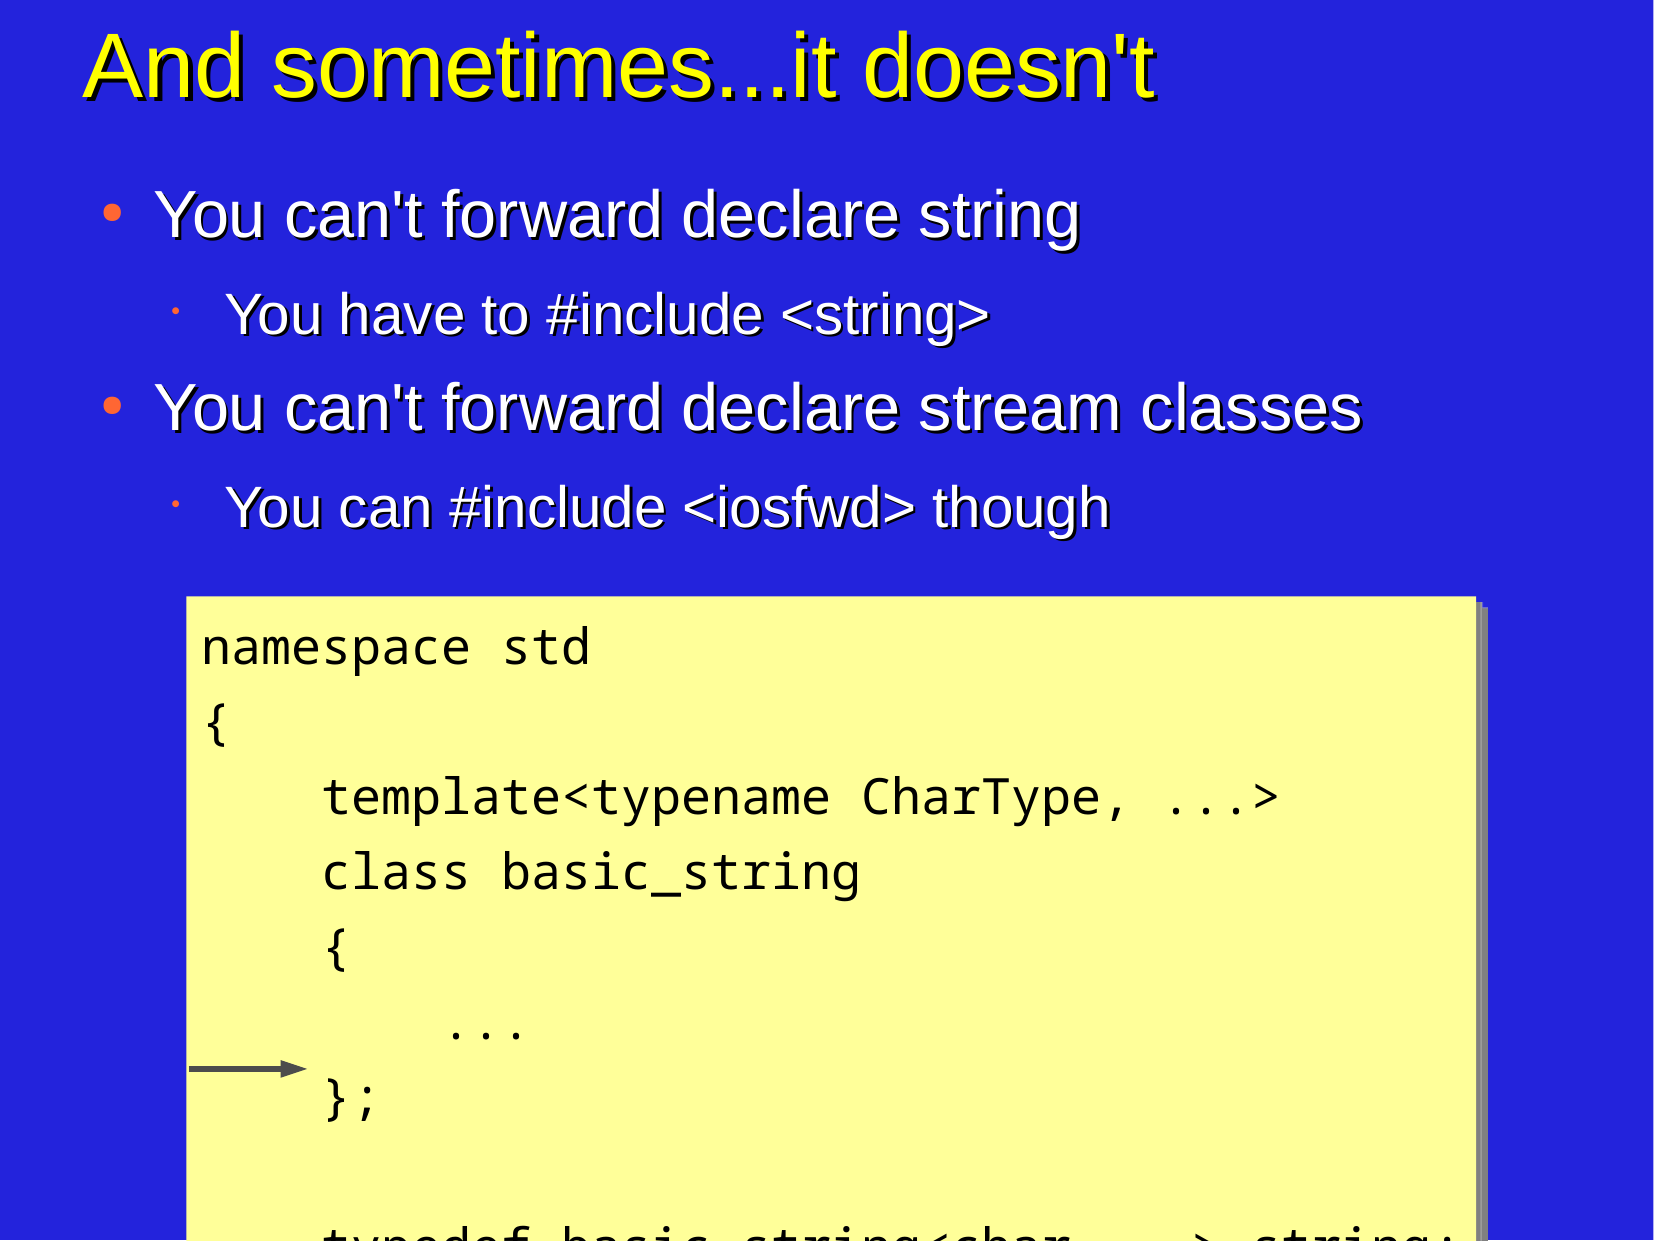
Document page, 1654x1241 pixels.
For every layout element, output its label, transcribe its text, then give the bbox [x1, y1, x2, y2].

text_box namespace std { template<typename CharType, ...> class basic_string { ... }; typedef basic_string<char,...> string; } [186, 596, 1477, 1241]
title And sometimes...it doesn't [82, 2, 1571, 130]
list You can't forward declare string You have to #include <string> You can't forward declare stream classes You can #include <iosfwd> though [82, 177, 1571, 1182]
